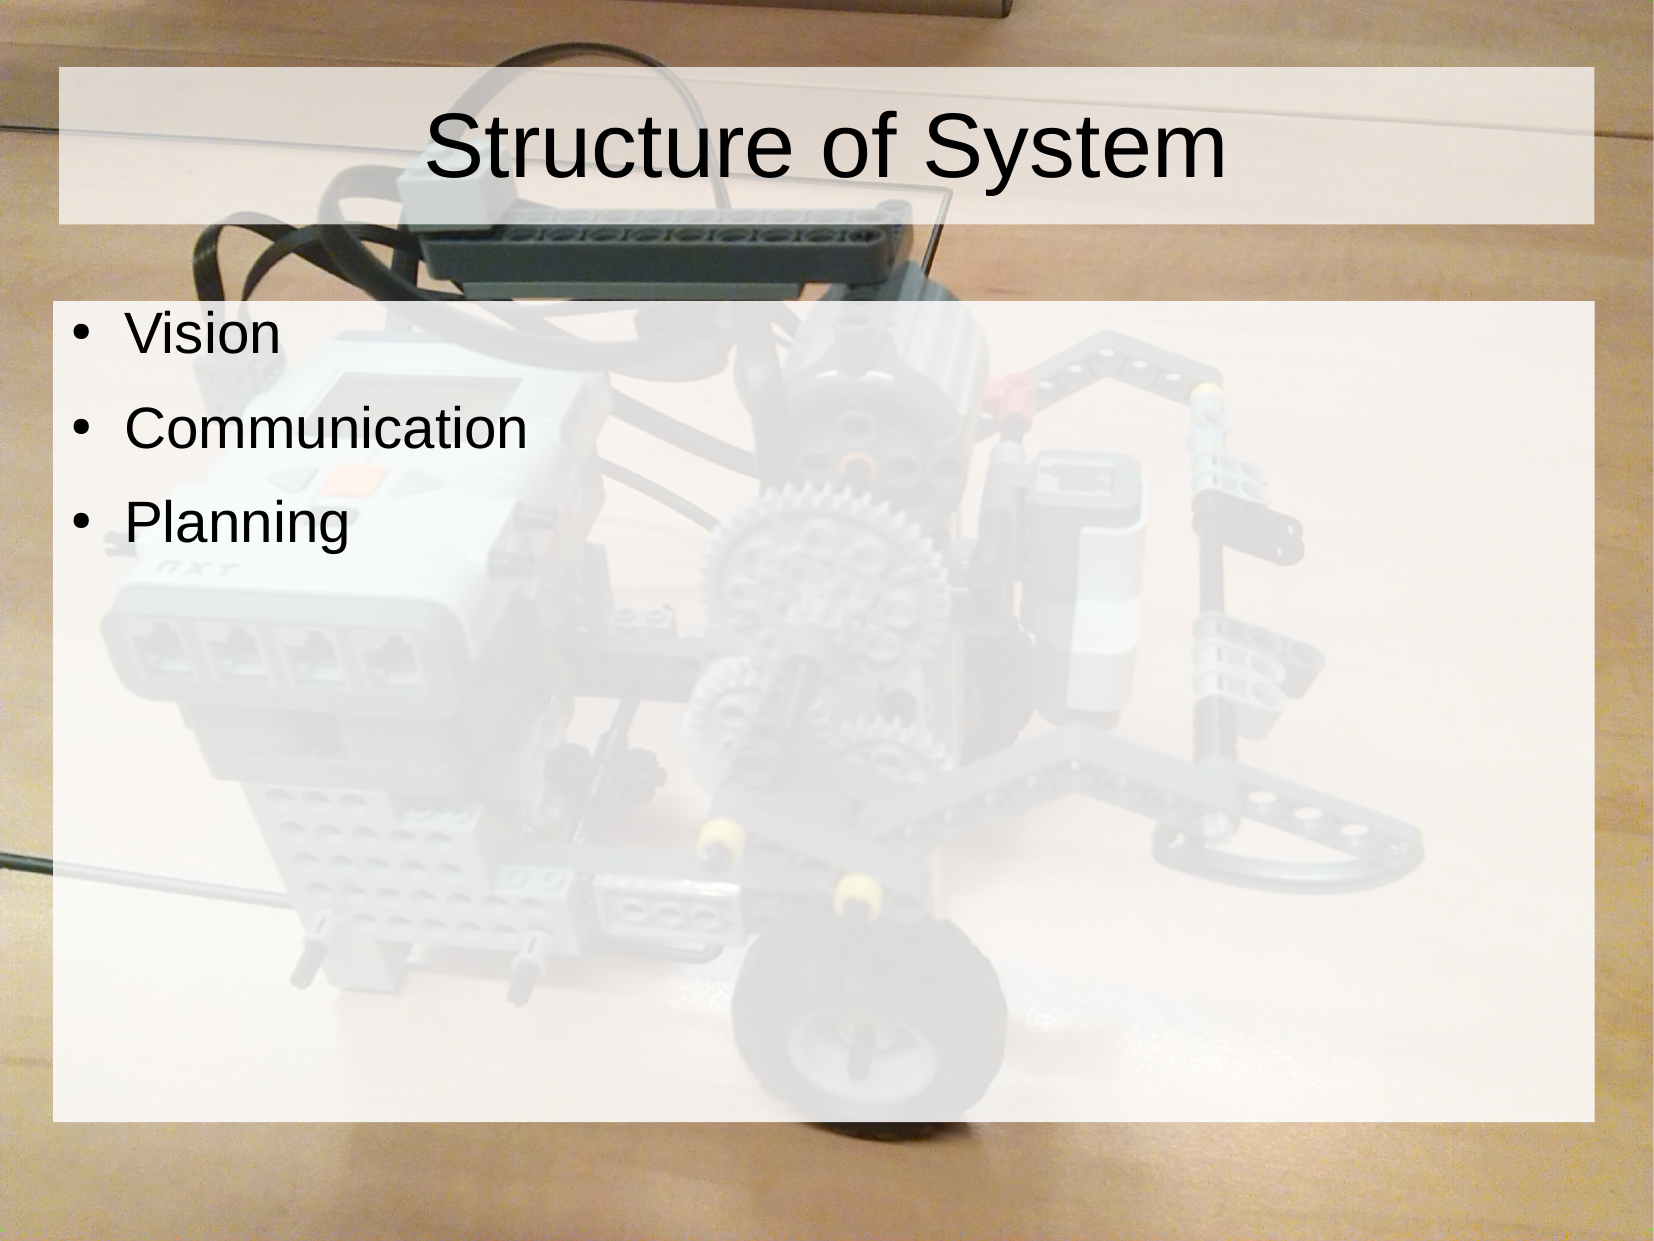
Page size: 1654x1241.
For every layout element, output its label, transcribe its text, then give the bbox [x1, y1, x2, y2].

picture [0, 0, 1654, 1241]
title Structure of System [59, 67, 1595, 225]
list Vision Communication Planning [53, 301, 1595, 1123]
